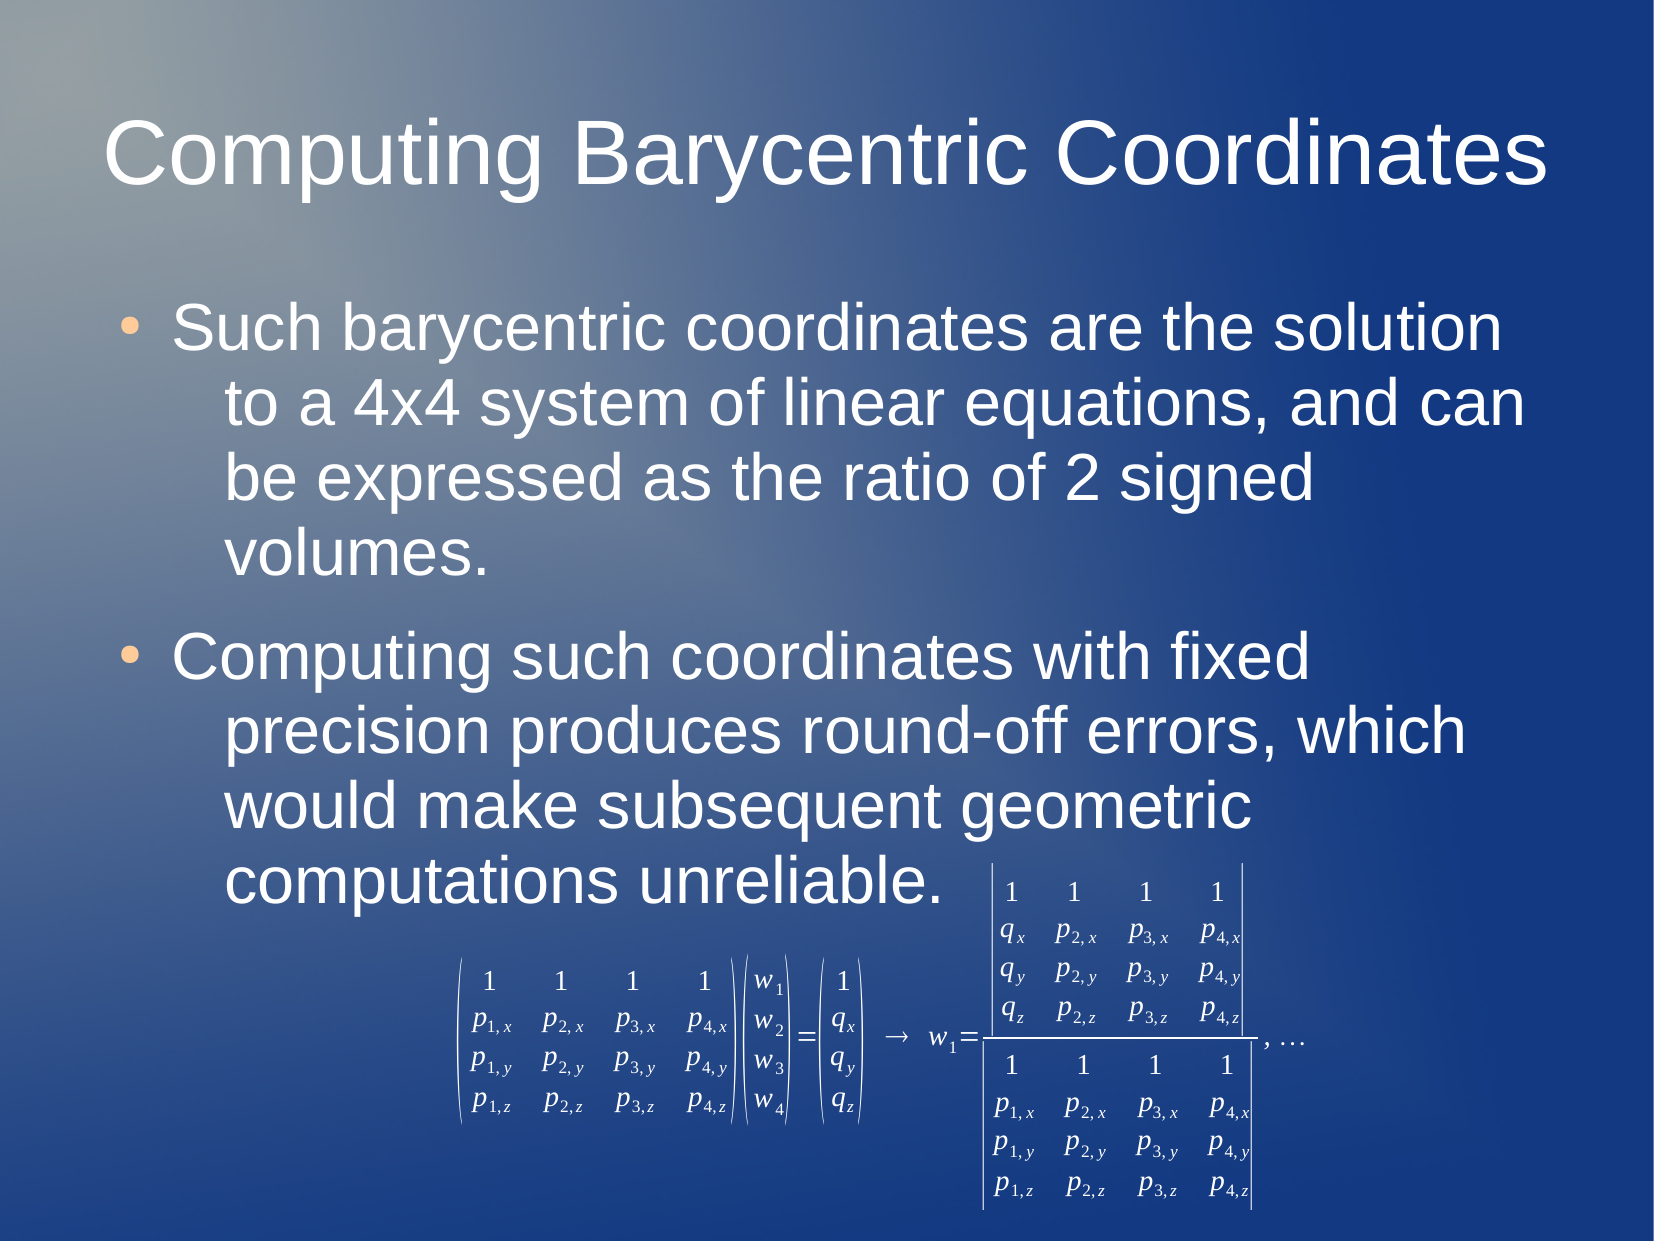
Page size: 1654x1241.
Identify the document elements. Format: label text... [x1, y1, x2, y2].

list Such barycentric coordinates are the solution to a 4x4 system of linear equations, and can be expressed as the ratio of 2 signed volumes. Computing such coordinates with fixed precision produces round-off errors, which would make subsequent geometric computations unreliable. [82, 290, 1571, 1094]
picture [0, 0, 1654, 1241]
title Computing Barycentric Coordinates [82, 56, 1571, 250]
chart [449, 862, 1313, 1210]
